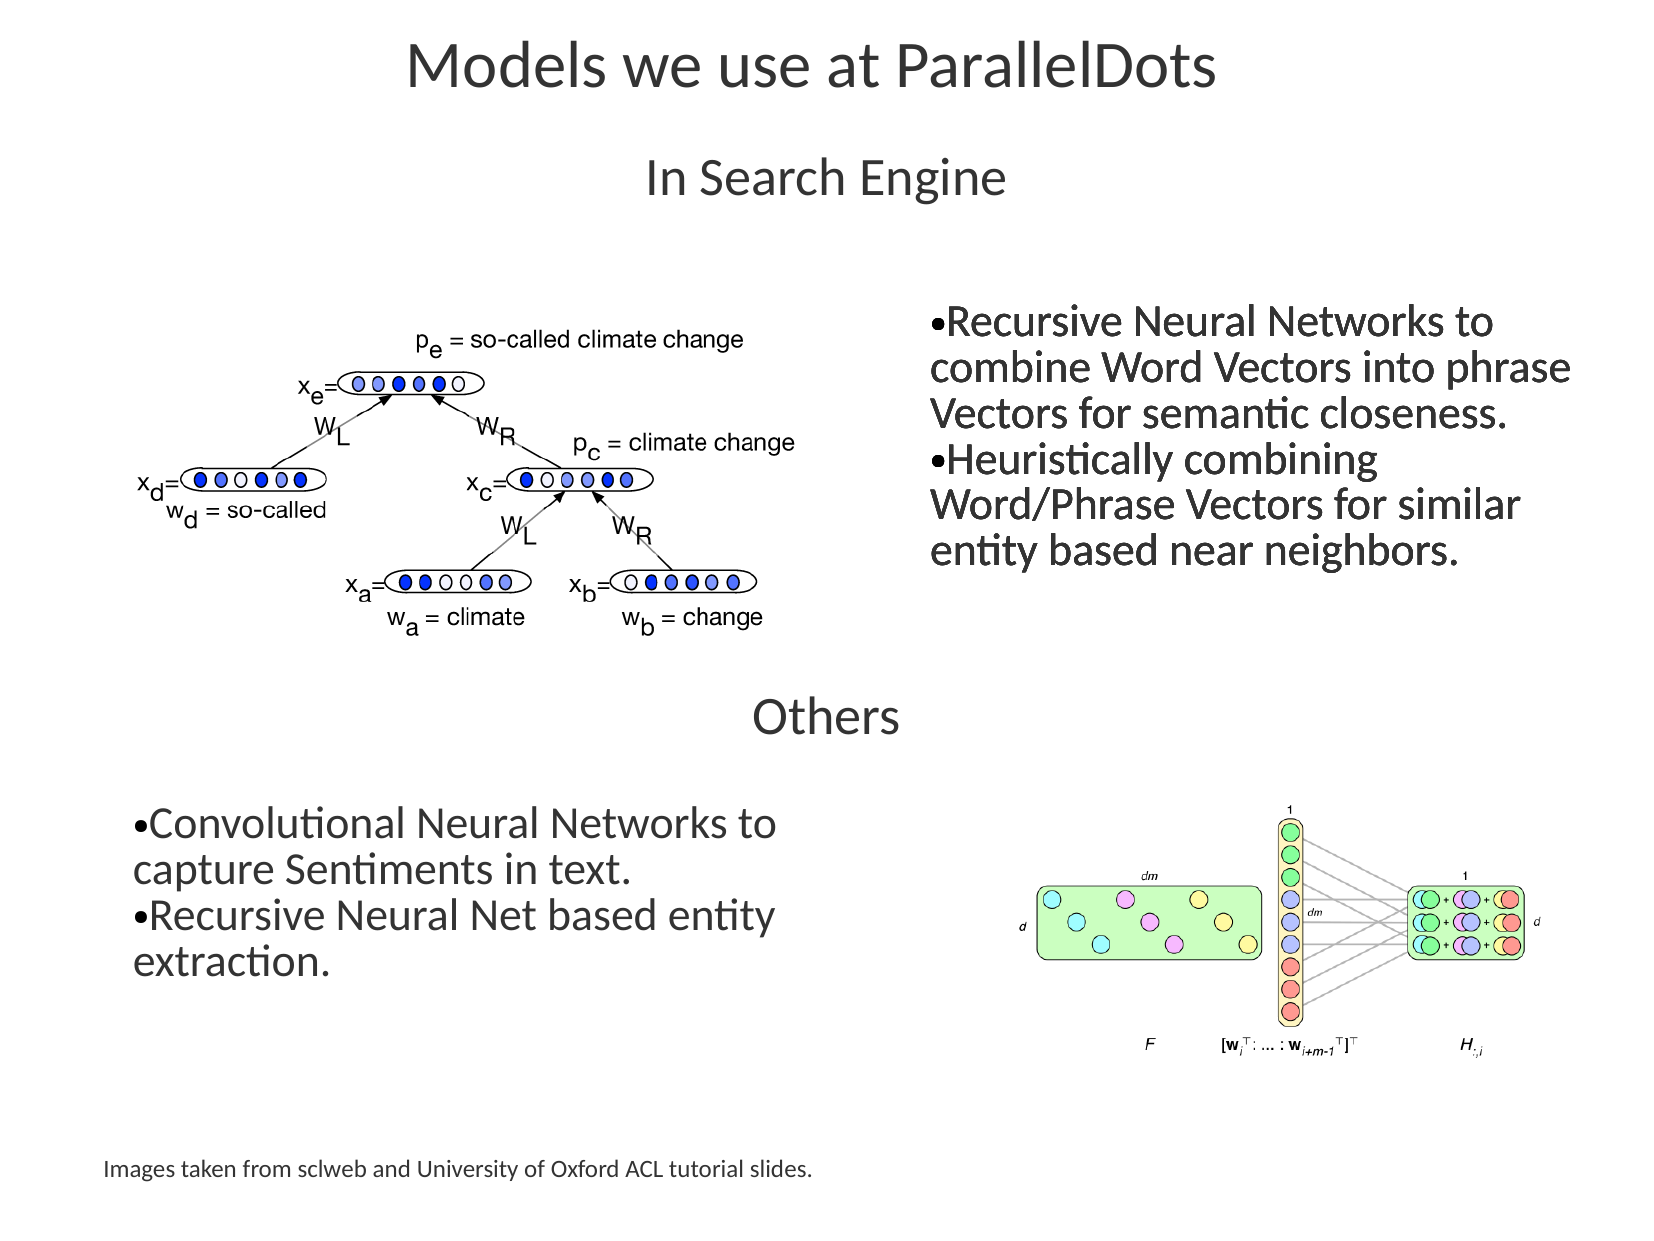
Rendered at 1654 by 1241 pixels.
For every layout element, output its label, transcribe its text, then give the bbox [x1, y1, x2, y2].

picture [998, 792, 1564, 1063]
text_box Recursive Neural Networks to combine Word Vectors into phrase Vectors for semantic closeness. Heuristically combining Word/Phrase Vectors for similar entity based near neighbors. [915, 295, 1625, 645]
text_box In Search Engine [59, 147, 1595, 229]
text_box Others [59, 686, 1595, 768]
text_box Convolutional Neural Networks to capture Sentiments in text. Recursive Neural Net based entity extraction. [118, 797, 827, 1036]
text_box Images taken from sclweb and University of Oxford ACL tutorial slides. [88, 1151, 1536, 1197]
text_box Models we use at ParallelDots [118, 29, 1506, 126]
picture [136, 316, 798, 649]
